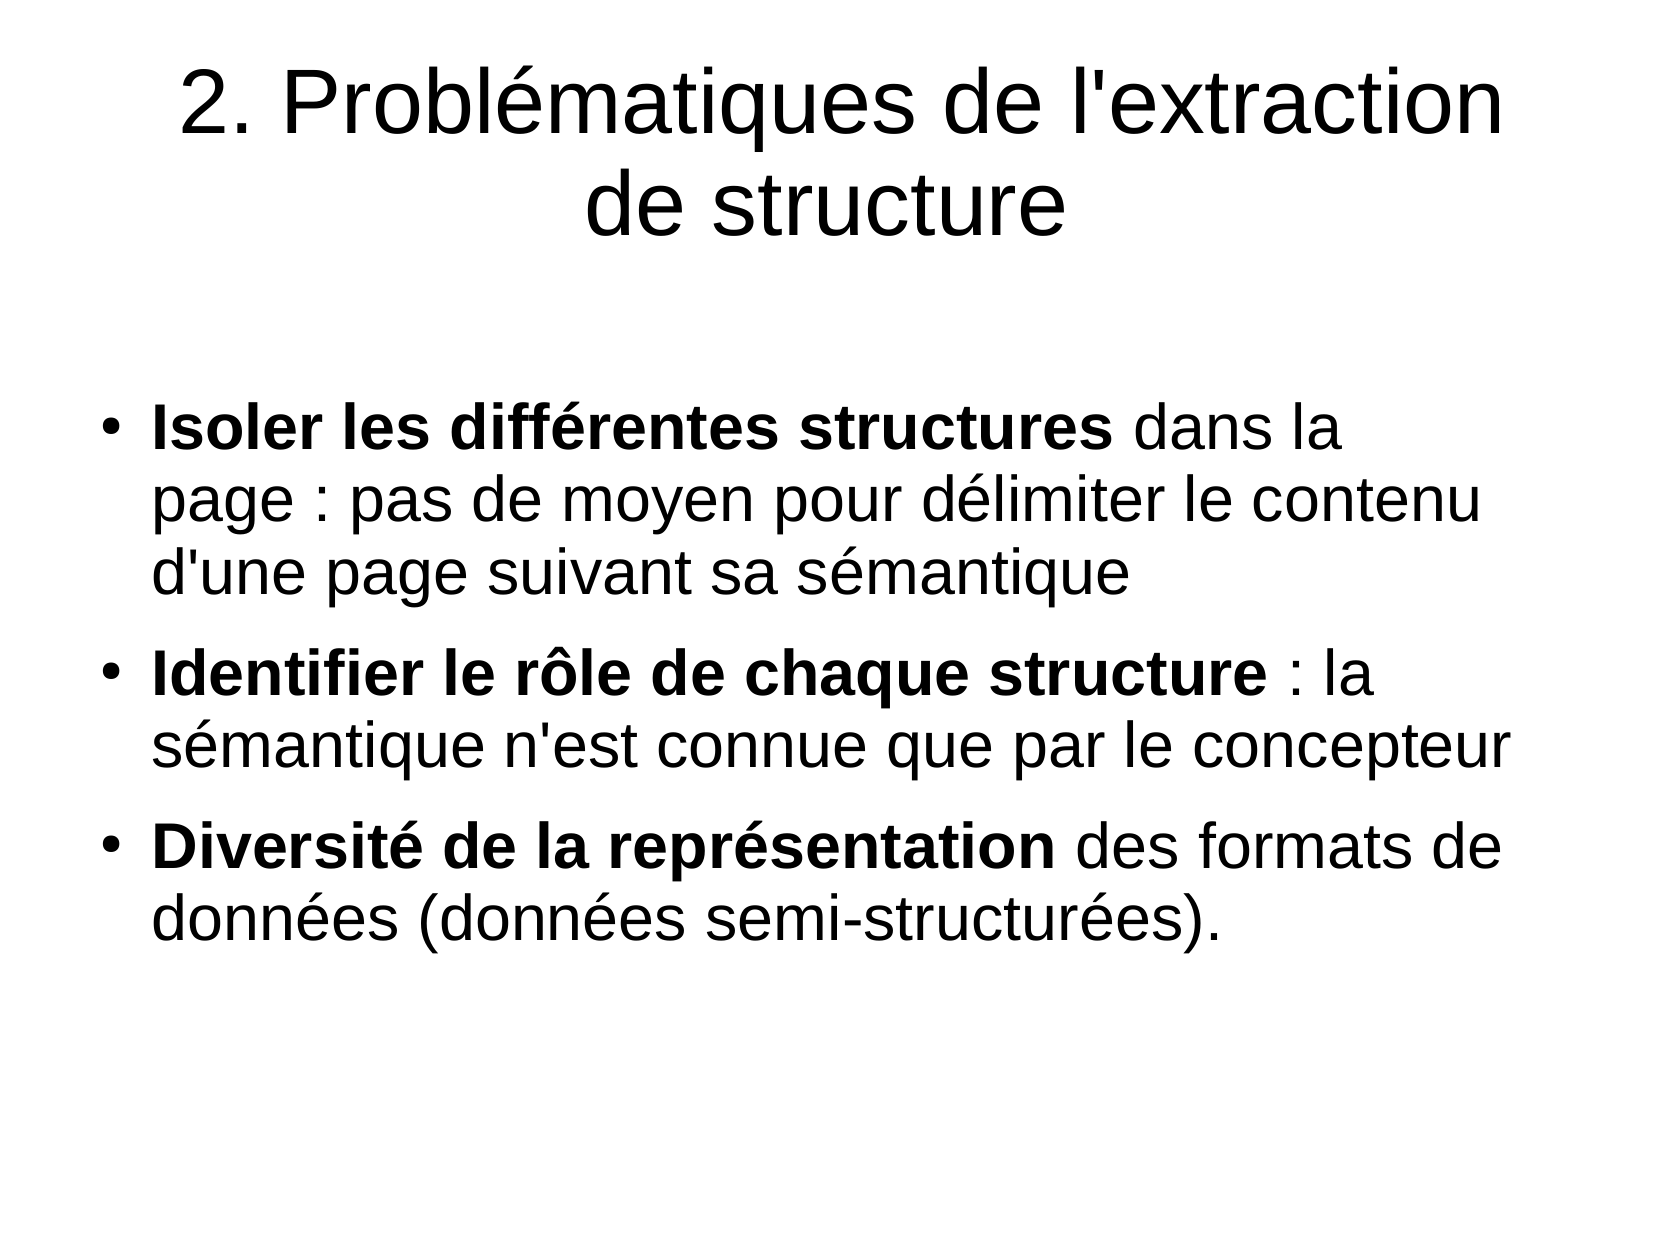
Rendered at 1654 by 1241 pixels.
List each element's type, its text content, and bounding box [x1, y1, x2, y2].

list Isoler les différentes structures dans la page : pas de moyen pour délimiter le contenu d'une page suivant sa sémantique Identifier le rôle de chaque structure : la sémantique n'est connue que par le concepteur Diversité de la représentation des formats de données (données semi-structurées). [82, 290, 1538, 1010]
title 2. Problématiques de l'extraction de structure [82, 49, 1571, 257]
